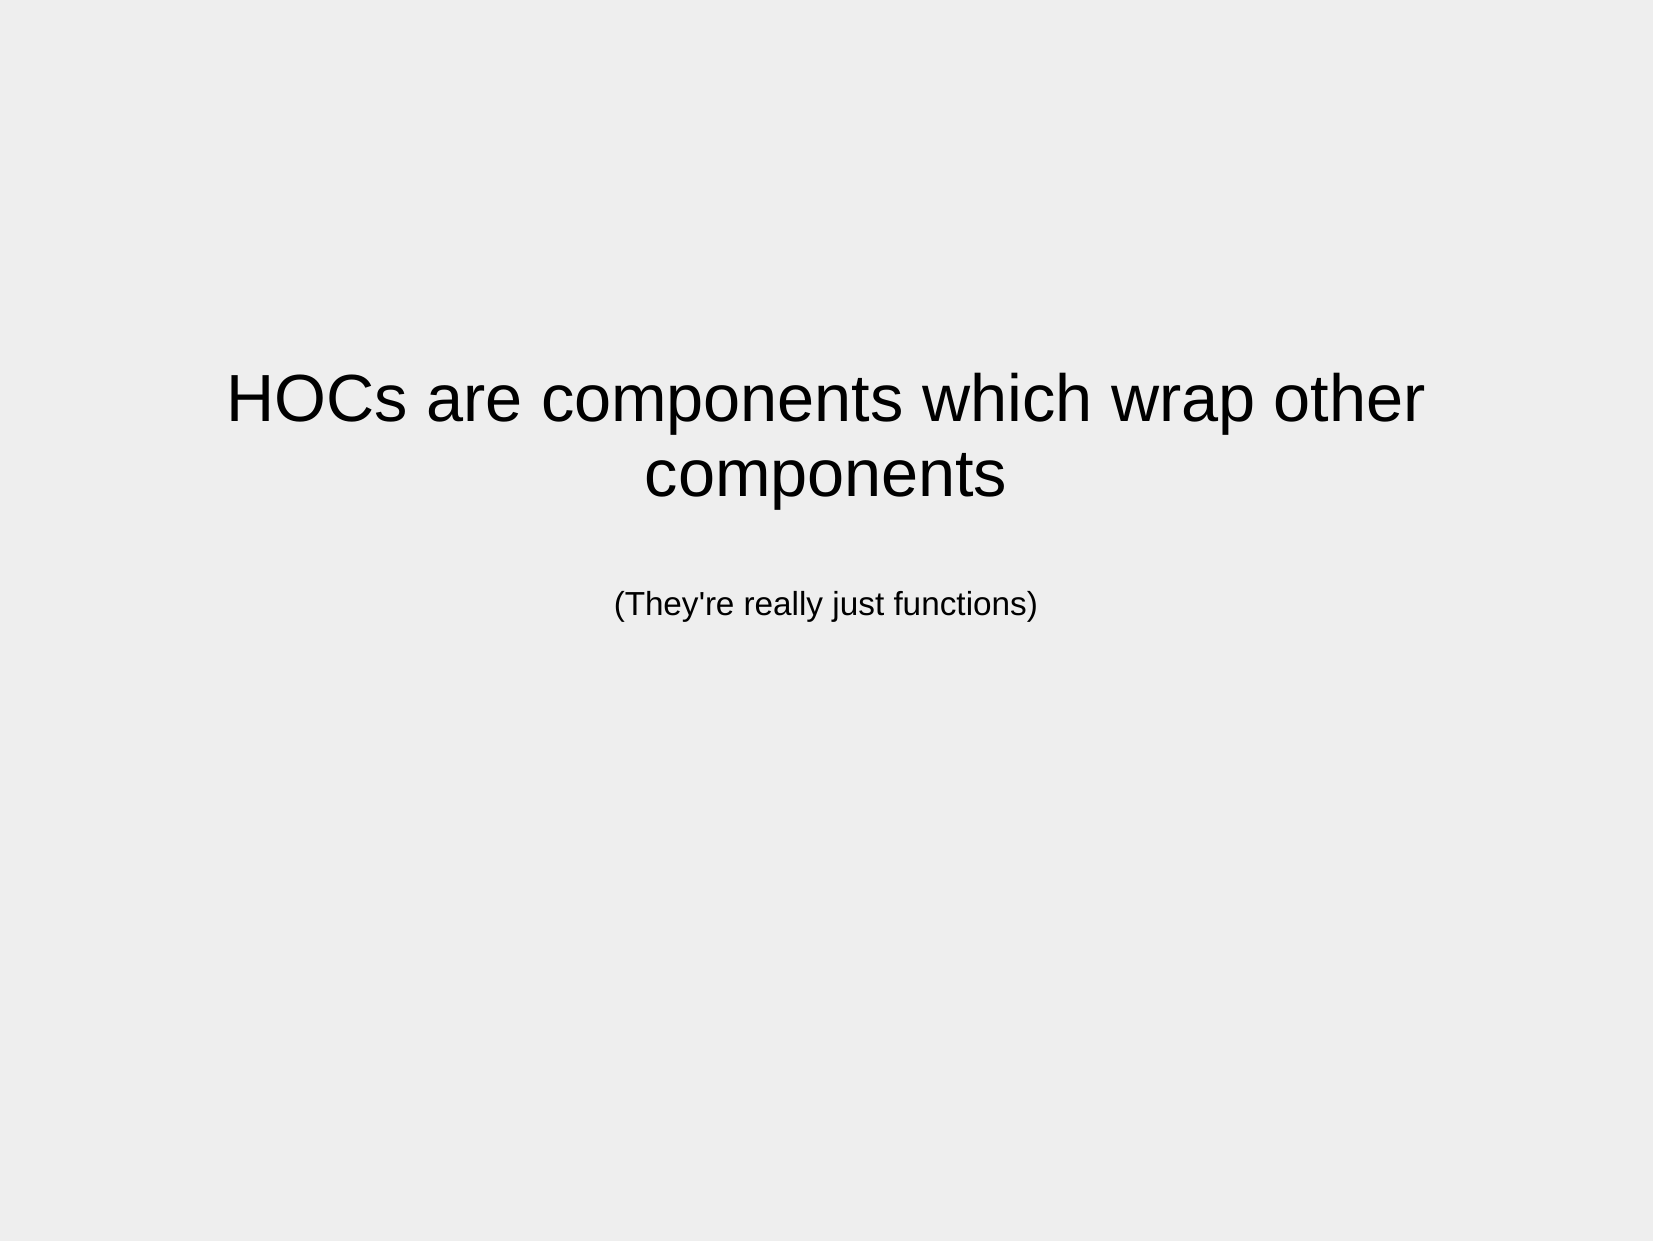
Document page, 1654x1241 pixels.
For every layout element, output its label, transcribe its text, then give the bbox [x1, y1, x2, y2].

subtitle HOCs are components which wrap other components (They're really just functions) [82, 49, 1571, 1010]
